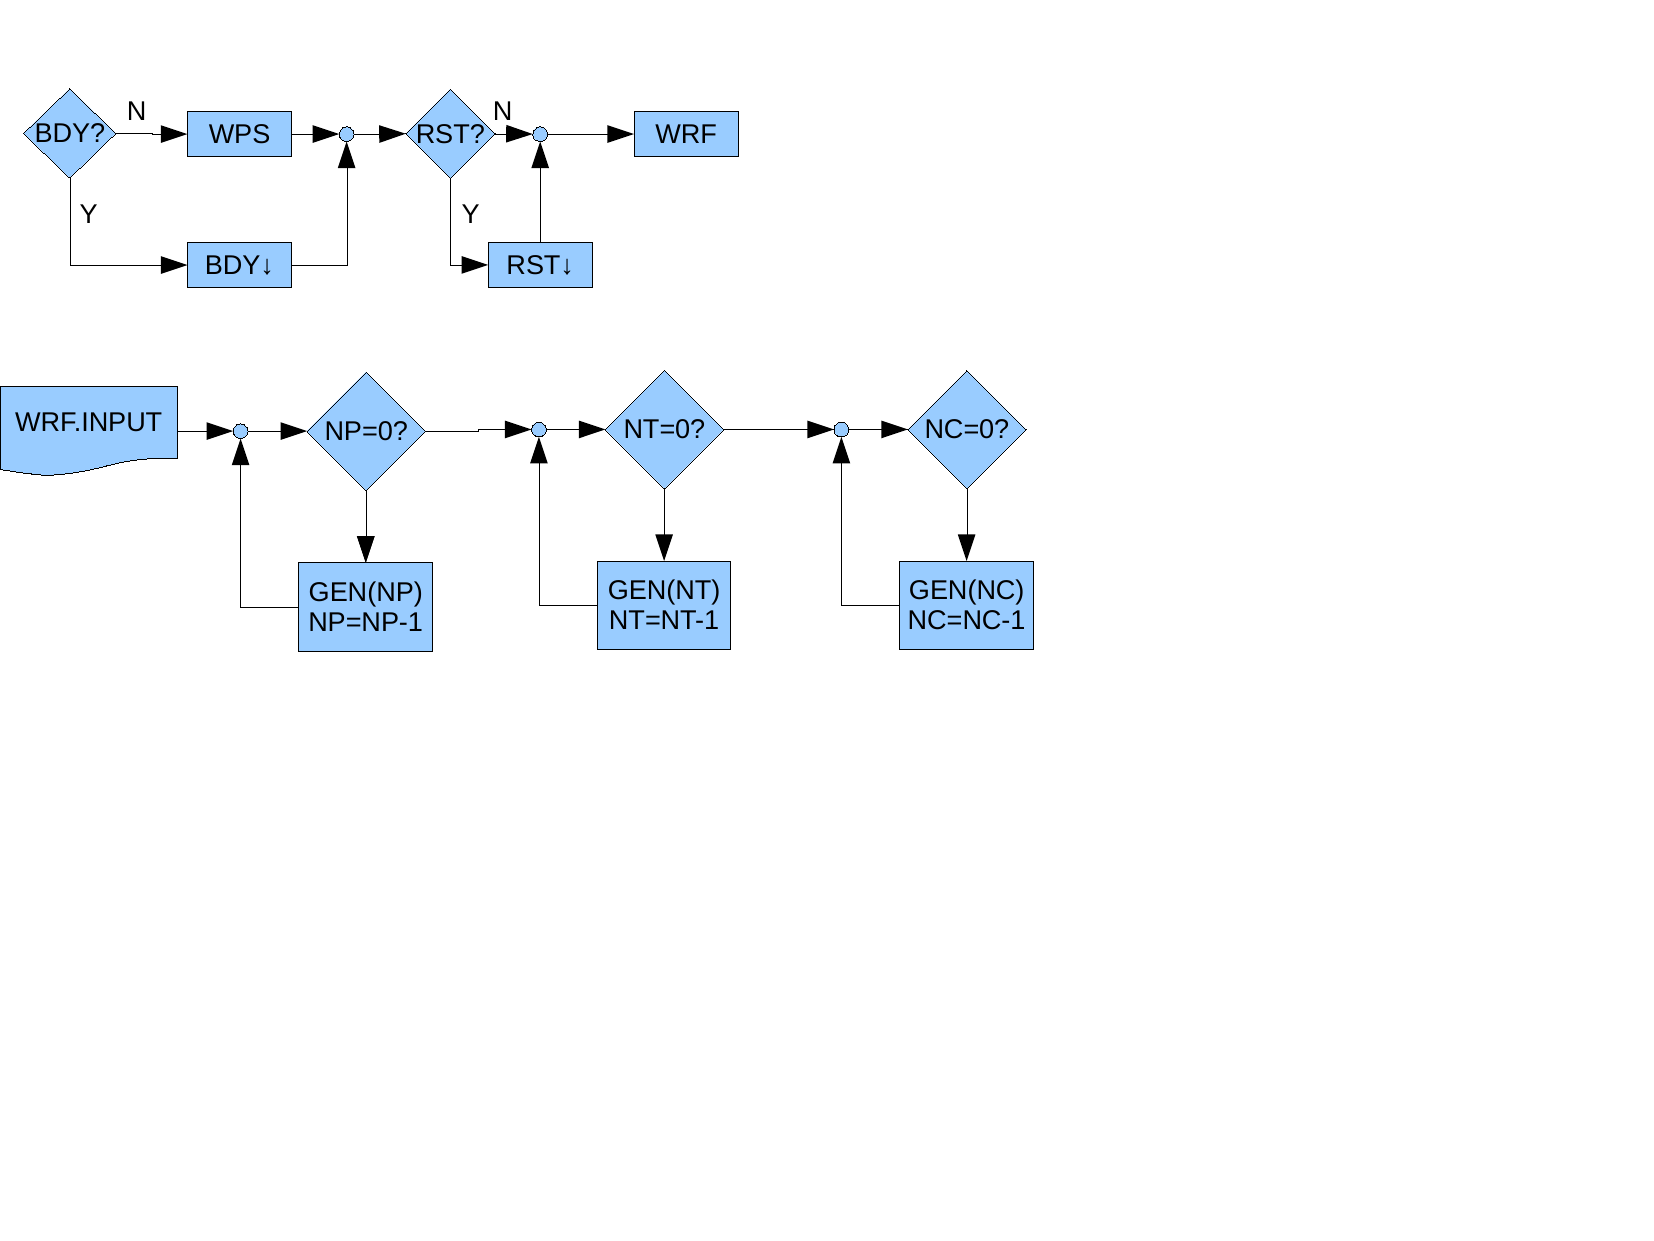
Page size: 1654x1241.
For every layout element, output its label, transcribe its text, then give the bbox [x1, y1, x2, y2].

text_box [233, 423, 249, 439]
text_box [532, 126, 548, 142]
text_box Y [64, 191, 113, 237]
text_box [531, 422, 547, 437]
text_box GEN(NT) NT=NT-1 [597, 561, 731, 650]
text_box N [478, 88, 528, 193]
text_box NT=0? [605, 370, 724, 489]
text_box BDY? [23, 88, 112, 178]
text_box N [112, 88, 162, 193]
text_box RST↓ [488, 242, 593, 288]
text_box RST? [406, 89, 478, 178]
text_box GEN(NP) NP=NP-1 [298, 562, 433, 652]
text_box [834, 422, 849, 437]
text_box NP=0? [307, 372, 426, 491]
text_box GEN(NC) NC=NC-1 [899, 561, 1034, 650]
text_box [339, 126, 355, 142]
text_box NC=0? [907, 370, 1027, 489]
text_box WPS [187, 111, 292, 157]
text_box Y [446, 191, 497, 237]
text_box BDY↓ [187, 242, 292, 288]
text_box WRF.INPUT [0, 386, 178, 476]
text_box WRF [634, 111, 739, 157]
